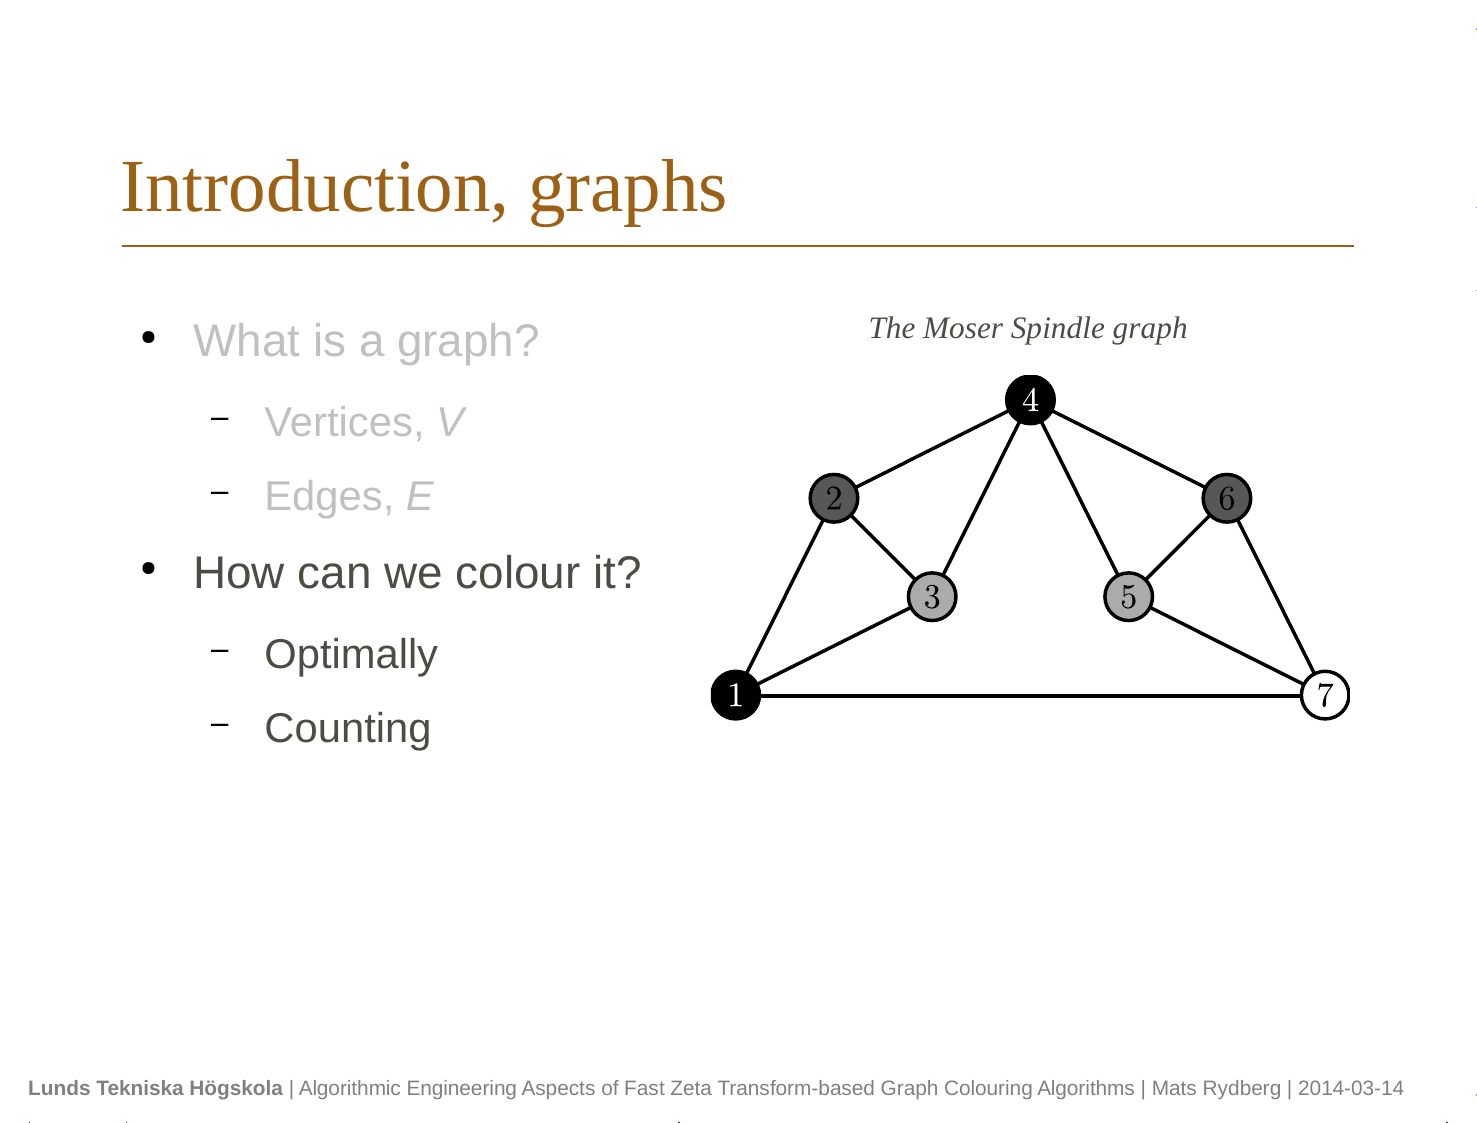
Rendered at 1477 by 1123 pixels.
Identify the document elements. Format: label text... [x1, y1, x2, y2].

list What is a graph? Vertices, V Edges, E How can we colour it? Optimally Counting [107, 303, 796, 1006]
picture [710, 375, 1351, 721]
title Introduction, graphs [105, 46, 1354, 234]
list The Moser Spindle graph [782, 300, 1291, 361]
